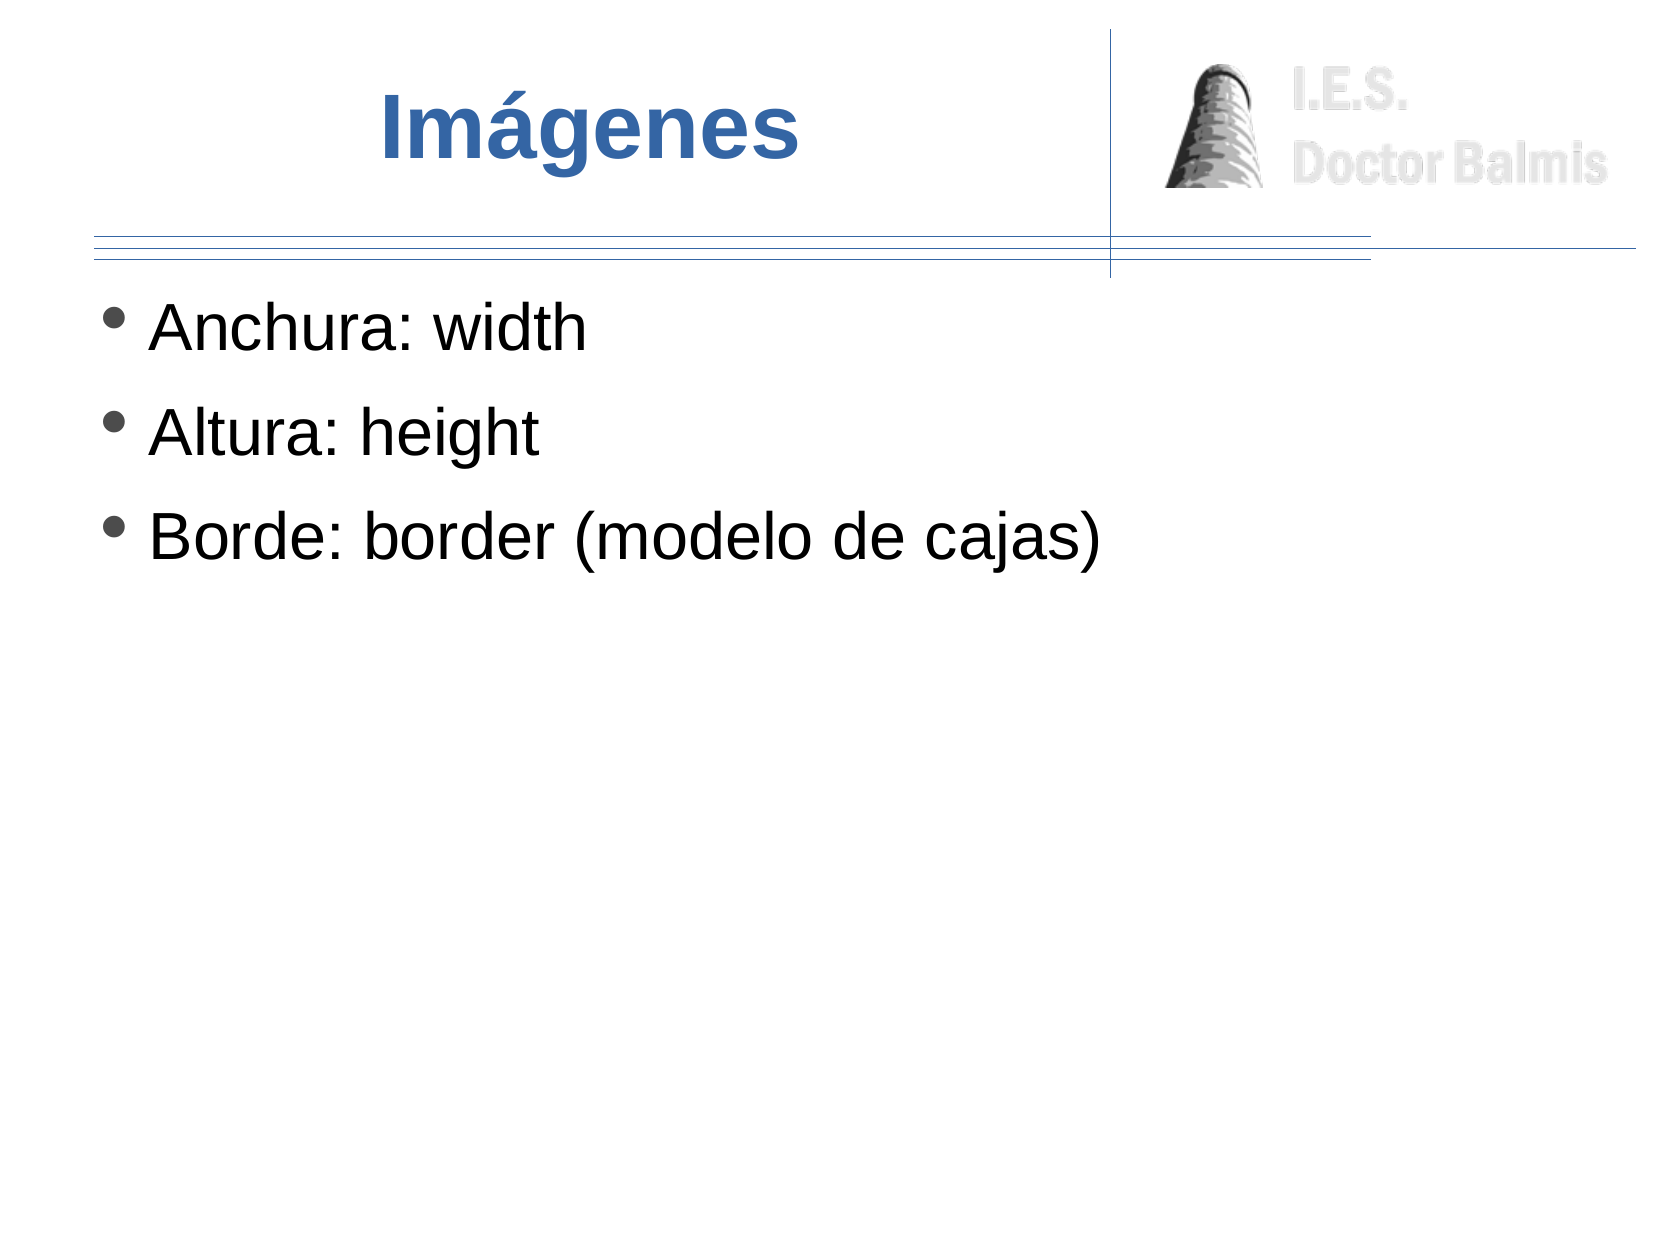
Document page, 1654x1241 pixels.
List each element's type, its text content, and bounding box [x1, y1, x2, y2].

title Imágenes [118, 23, 1063, 231]
picture [1133, 64, 1619, 188]
list Anchura: width Altura: height Borde: border (modelo de cajas) [82, 290, 1571, 1010]
